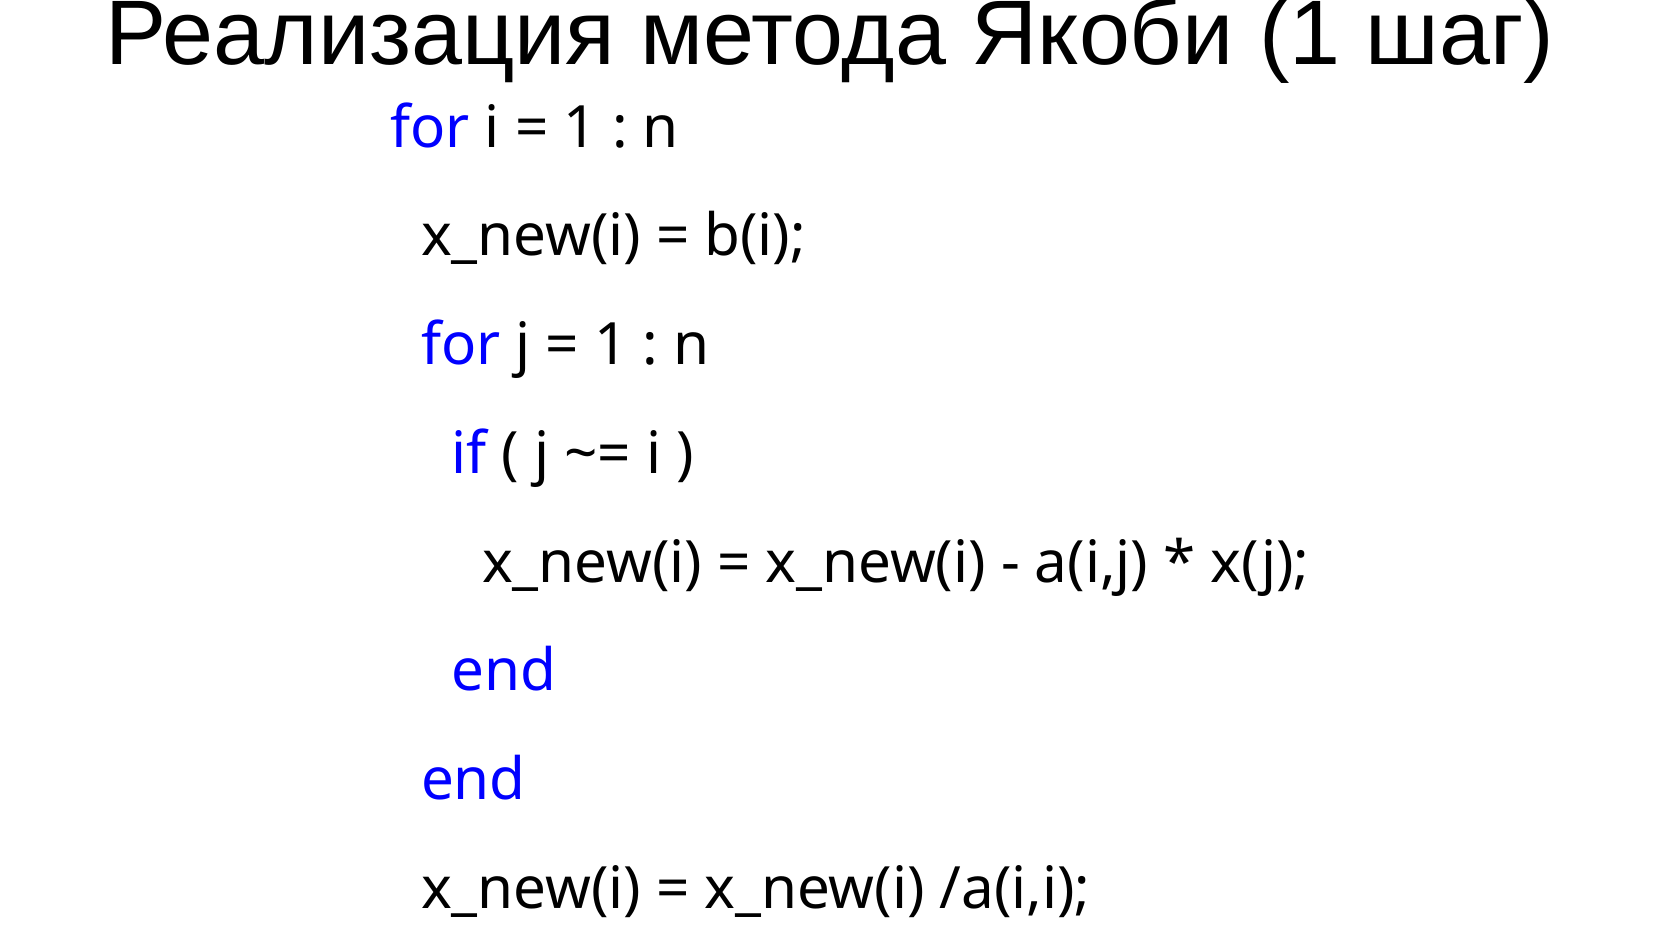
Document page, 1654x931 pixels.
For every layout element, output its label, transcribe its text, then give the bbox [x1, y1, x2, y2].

title Реализация метода Якоби (1 шаг) [86, 0, 1576, 111]
list for i = 1 : n x_new(i) = b(i); for j = 1 : n if ( j ~= i ) x_new(i) = x_new(i) - a(i,j) * x(j); end end x_new(i) = x_new(i) /a(i,i); end [360, 84, 1486, 766]
